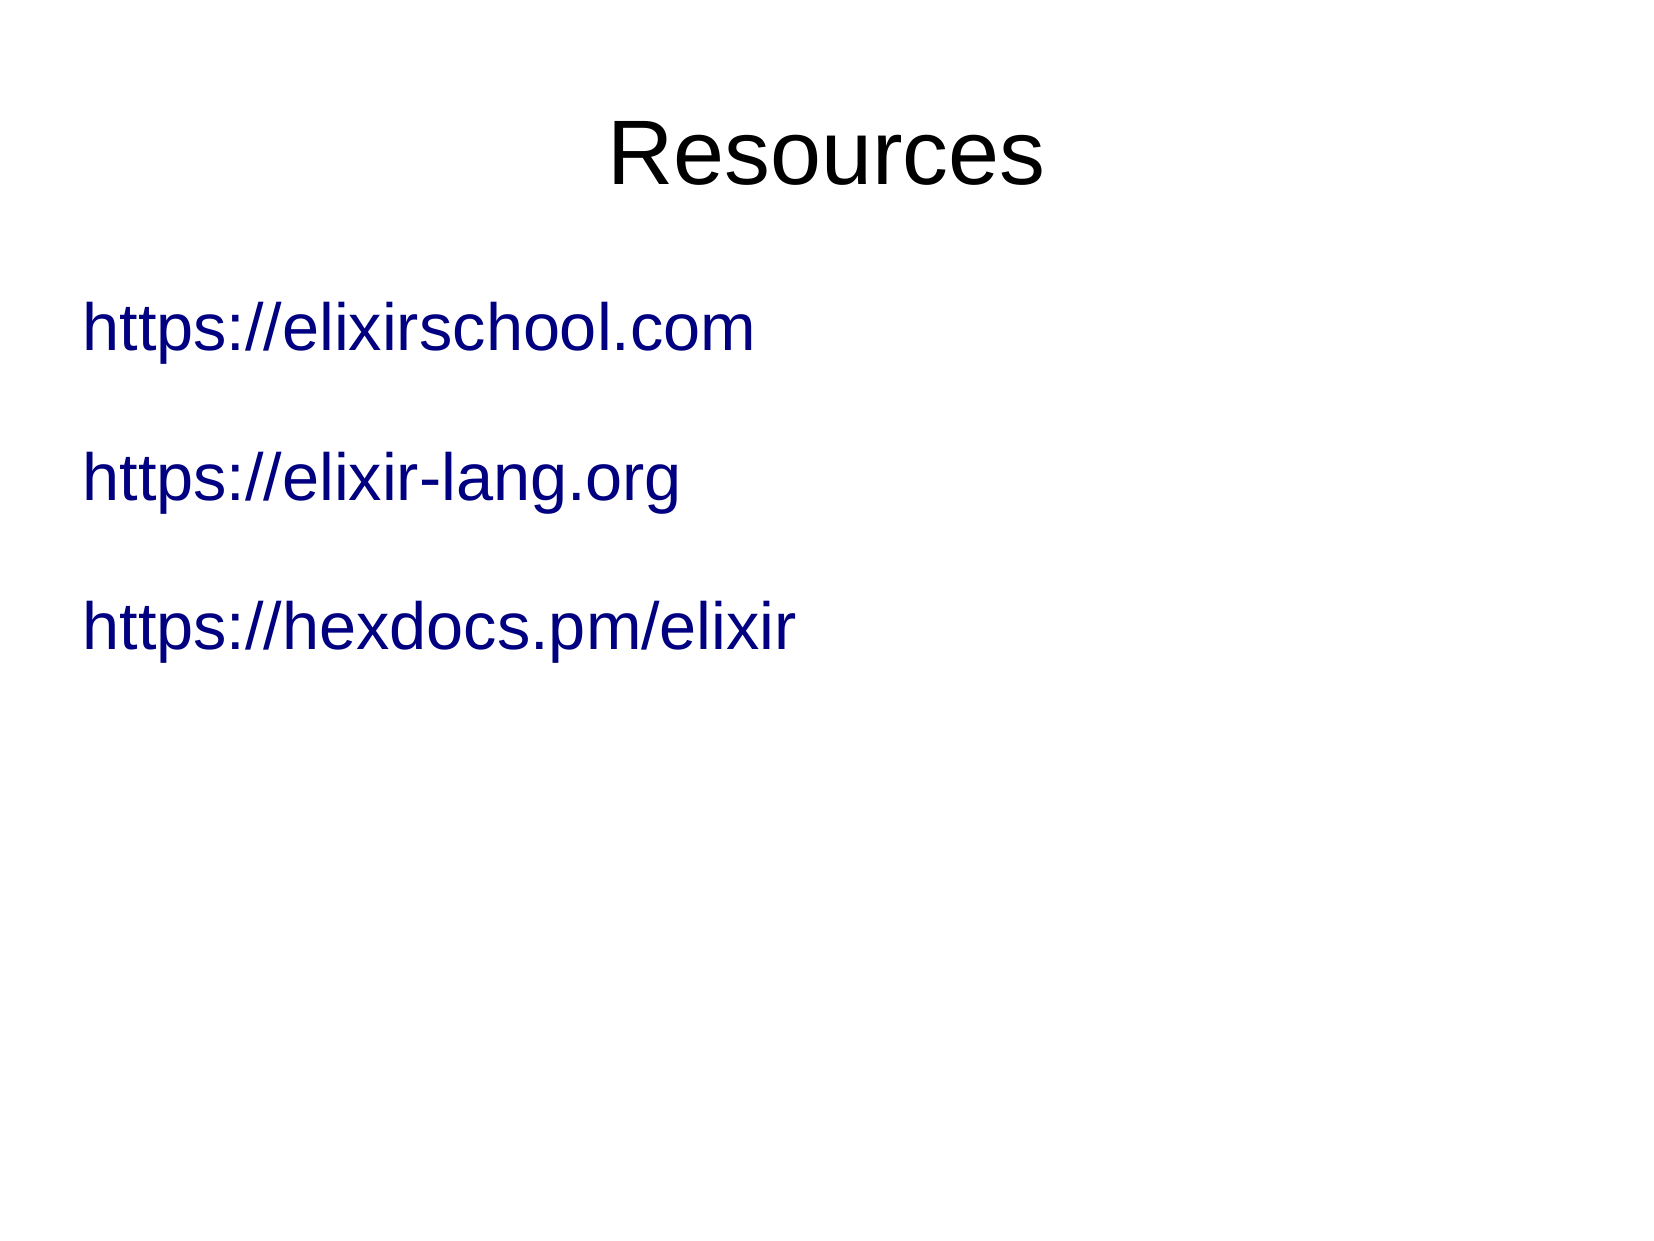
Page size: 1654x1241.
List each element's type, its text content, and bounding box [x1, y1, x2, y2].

subtitle https://elixirschool.com https://elixir-lang.org https://hexdocs.pm/elixir [82, 290, 1571, 1010]
title Resources [82, 49, 1571, 257]
